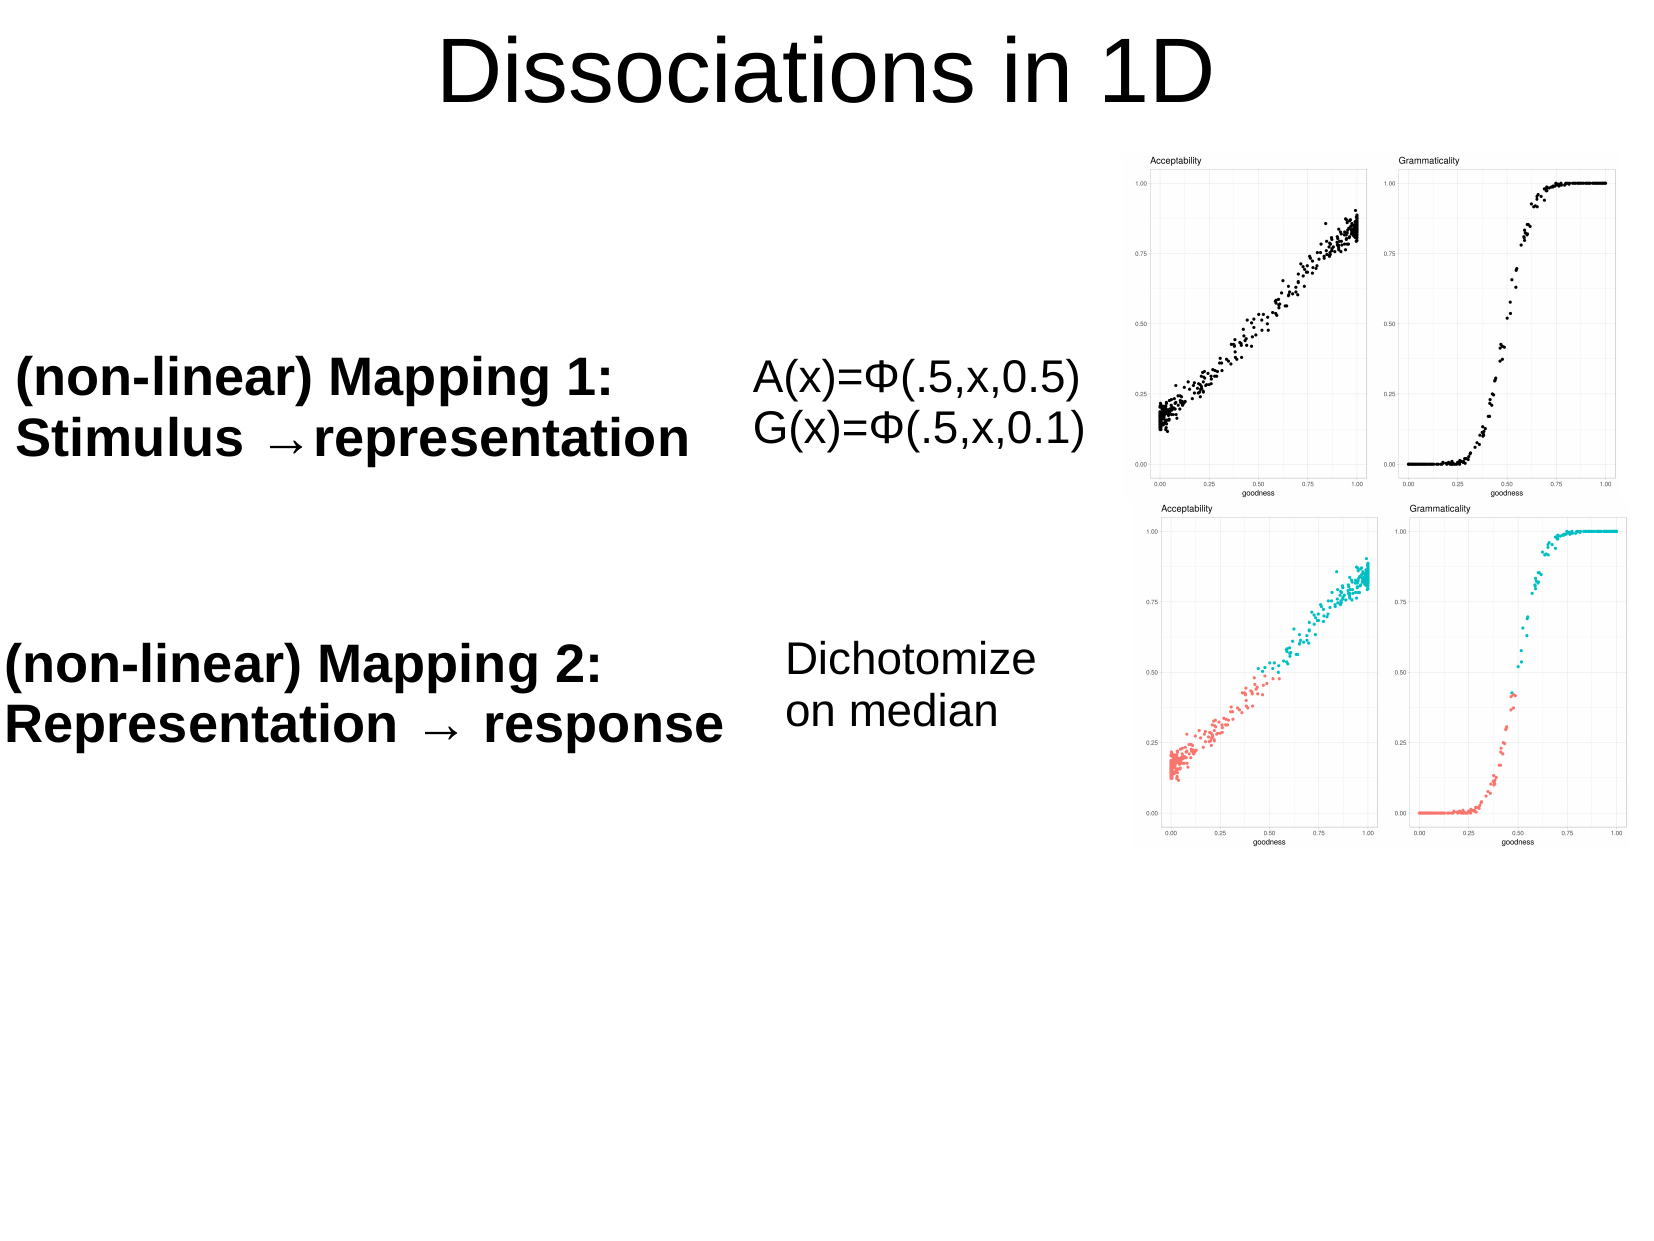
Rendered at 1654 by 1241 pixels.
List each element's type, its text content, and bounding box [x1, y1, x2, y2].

text_box Dichotomize on median [770, 625, 1066, 744]
text_box A(x)=Φ(.5,x,0.5) G(x)=Φ(.5,x,0.1) [738, 343, 1122, 461]
picture [1122, 153, 1630, 850]
title Dissociations in 1D [82, 0, 1571, 174]
text_box (non-linear) Mapping 2: Representation → response [0, 625, 745, 823]
text_box (non-linear) Mapping 1: Stimulus →representation [0, 339, 721, 485]
